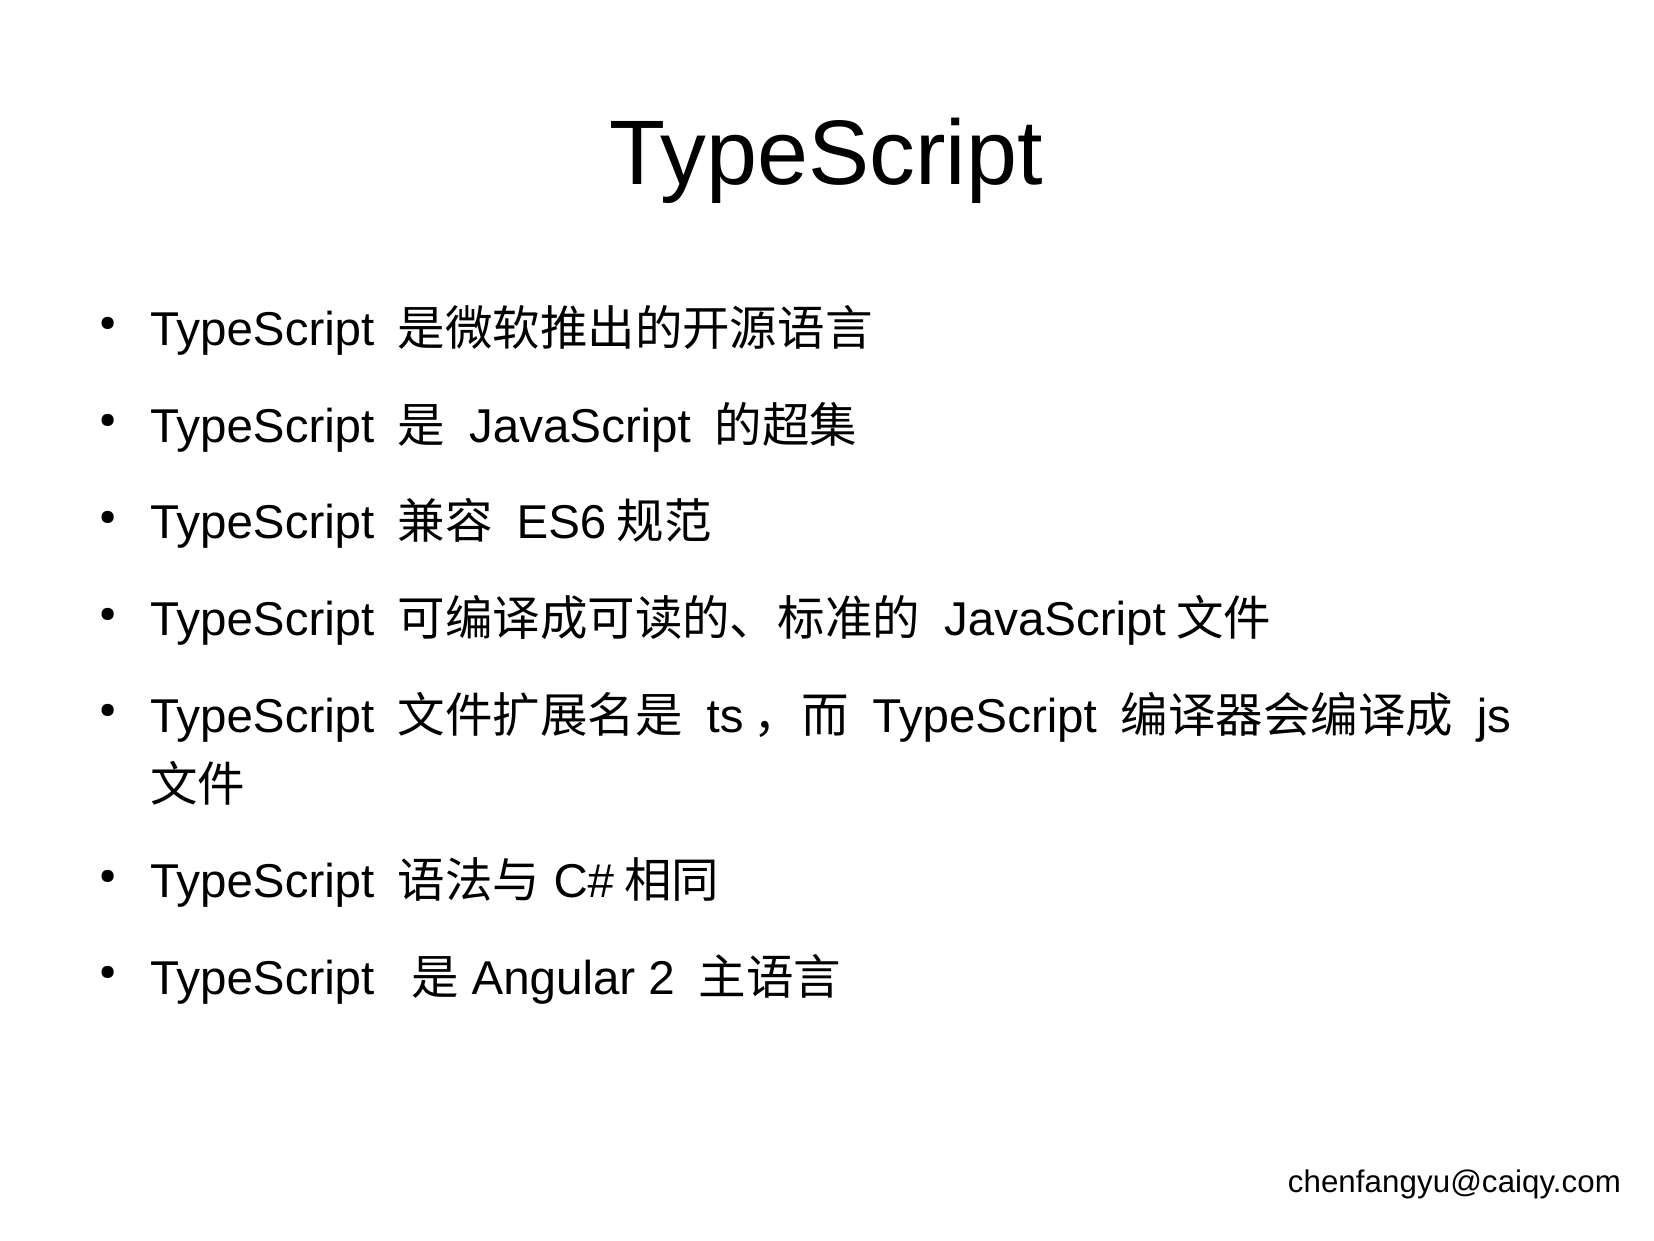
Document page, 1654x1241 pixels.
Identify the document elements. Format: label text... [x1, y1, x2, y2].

list chenfangyu@caiqy.com [964, 1155, 1653, 1241]
list TypeScript 是微软推出的开源语言 TypeScript 是 JavaScript 的超集 TypeScript 兼容 ES6规范 TypeScript 可编译成可读的、标准的 JavaScript文件 TypeScript 文件扩展名是 ts，而 TypeScript 编译器会编译成 js 文件 TypeScript 语法与C#相同 TypeScript 是Angular 2 主语言 [82, 290, 1571, 1010]
title TypeScript [82, 49, 1571, 257]
